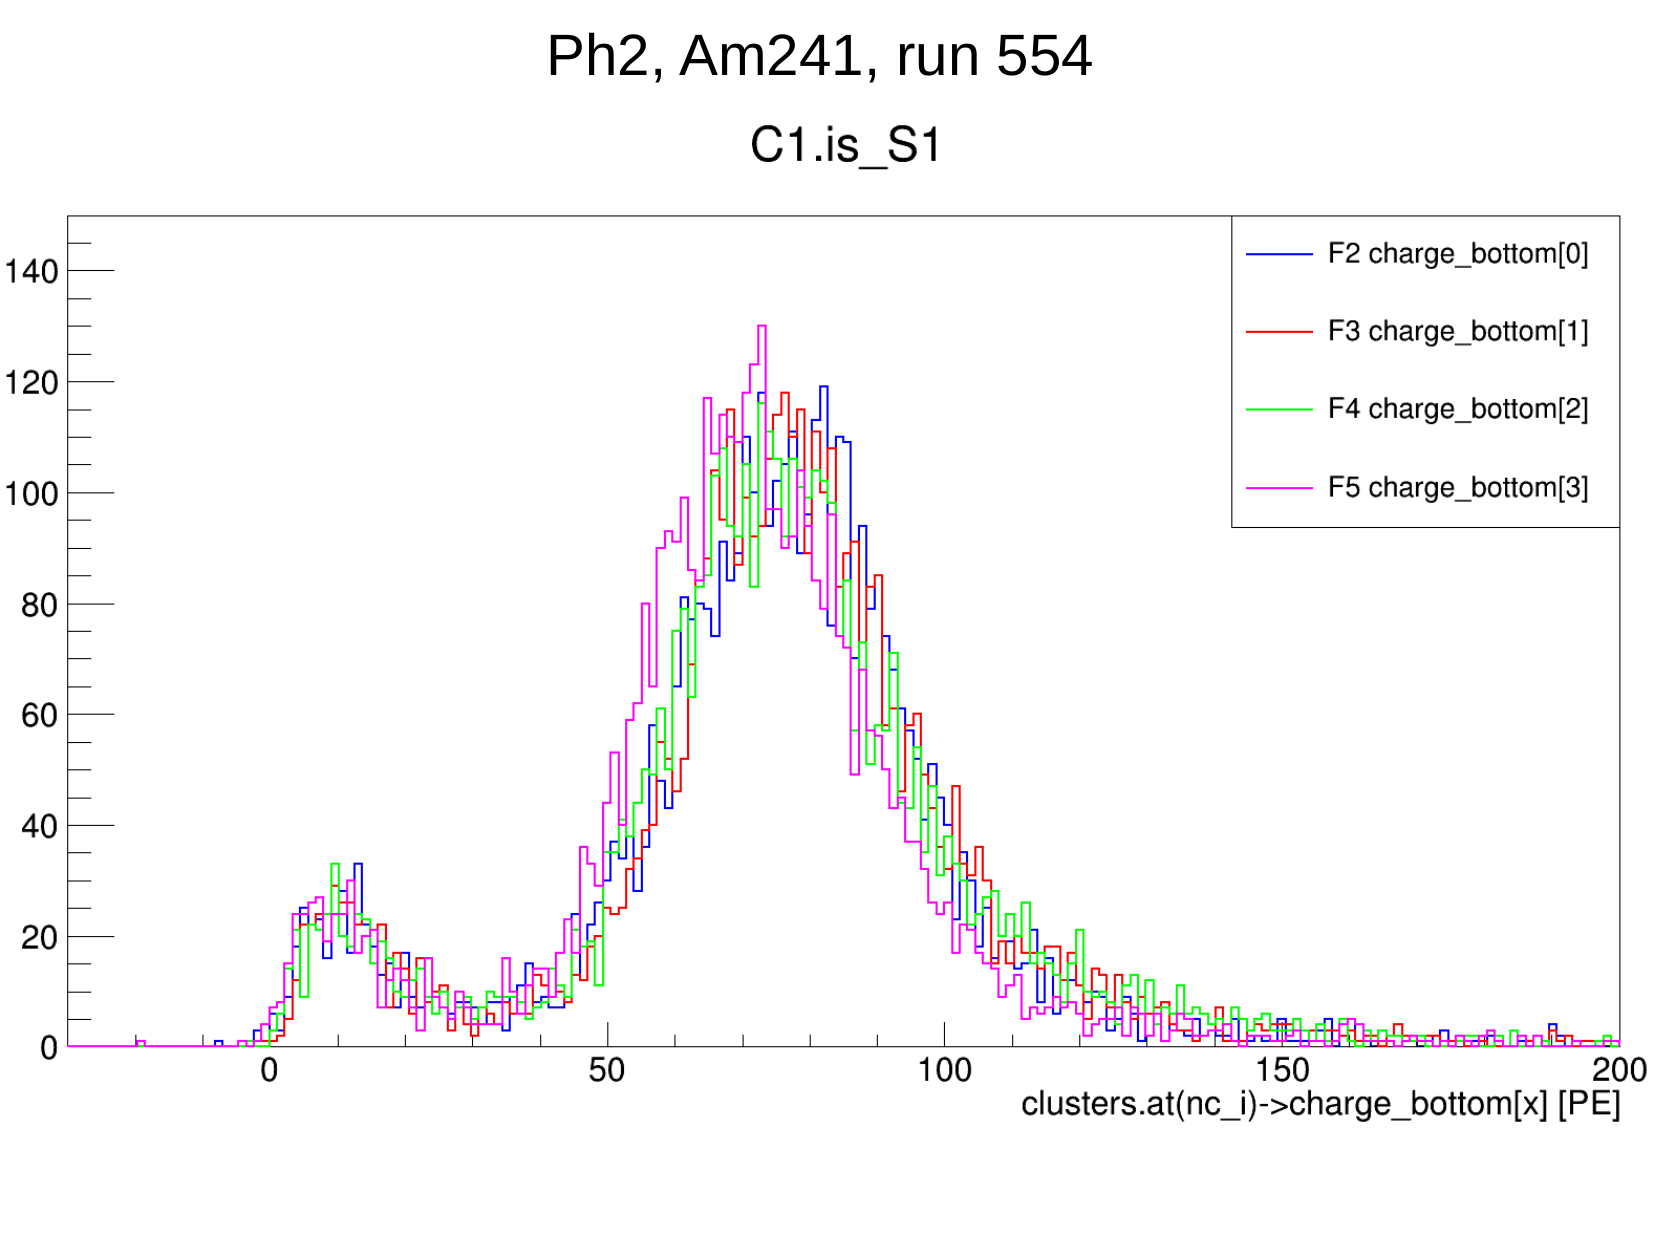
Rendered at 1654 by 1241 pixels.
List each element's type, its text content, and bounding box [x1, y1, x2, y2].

picture [0, 120, 1654, 1127]
text_box Ph2, Am241, run 554 [480, 14, 1162, 120]
